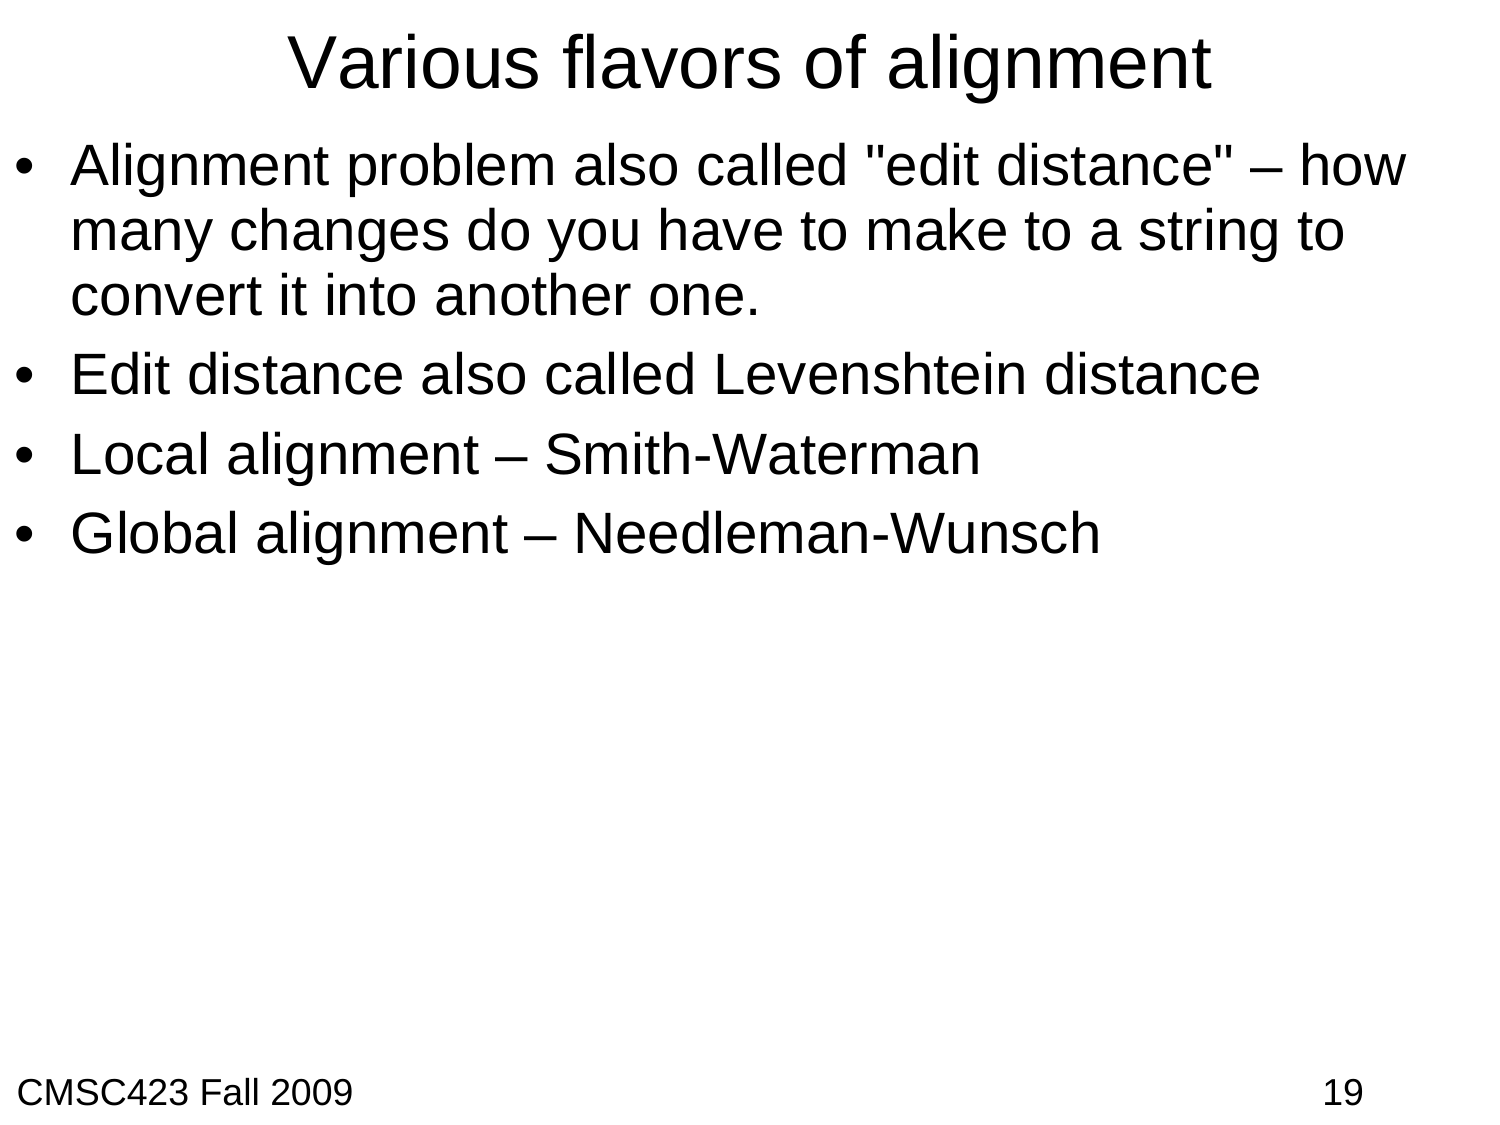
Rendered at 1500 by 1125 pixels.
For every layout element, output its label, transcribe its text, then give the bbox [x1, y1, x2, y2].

title Various flavors of alignment [0, 12, 1500, 113]
list Alignment problem also called "edit distance" – how many changes do you have to make to a string to convert it into another one. Edit distance also called Levenshtein distance Local alignment – Smith-Waterman Global alignment – Needleman-Wunsch [0, 124, 1500, 1125]
